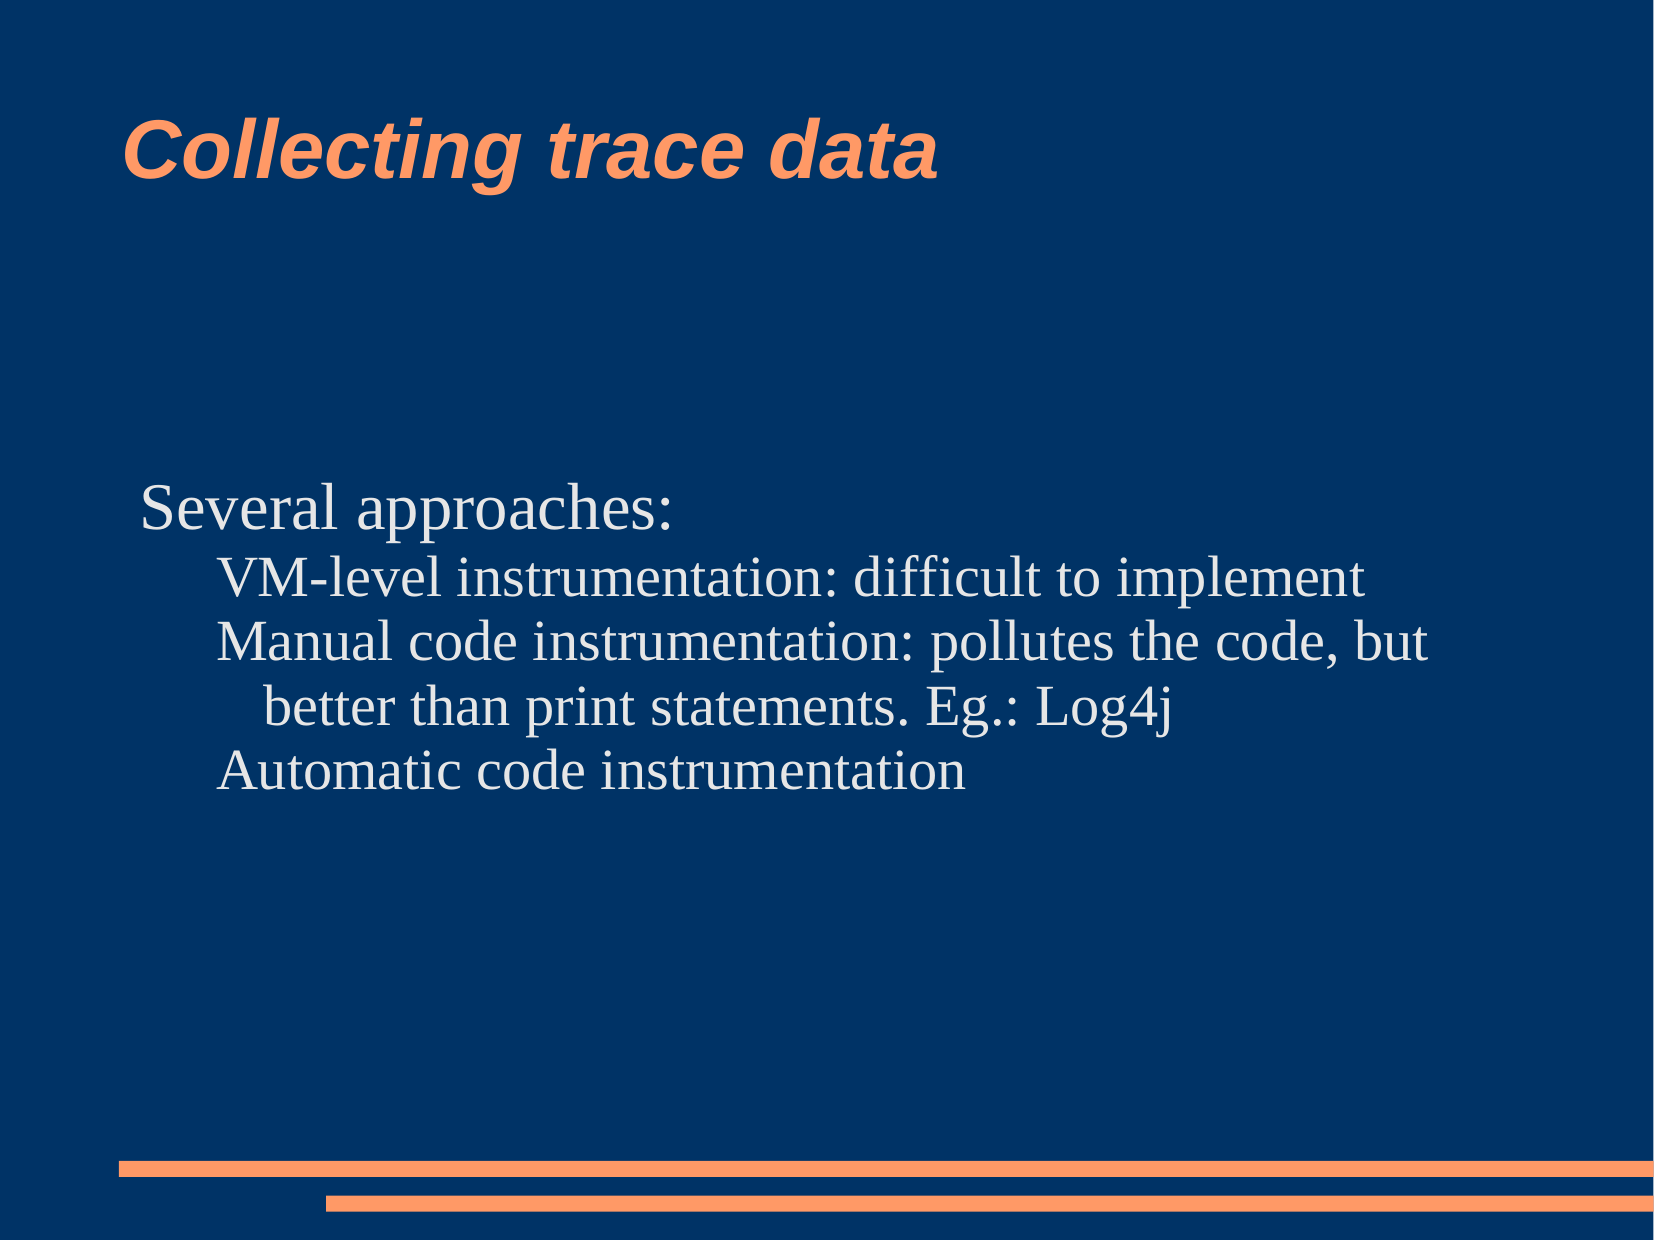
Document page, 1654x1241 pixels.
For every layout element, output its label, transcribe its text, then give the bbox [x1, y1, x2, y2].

title Collecting trace data [121, 46, 1534, 254]
list Several approaches: VM-level instrumentation: difficult to implement Manual code instrumentation: pollutes the code, but better than print statements. Eg.: Log4j Automatic code instrumentation [121, 322, 1561, 1133]
